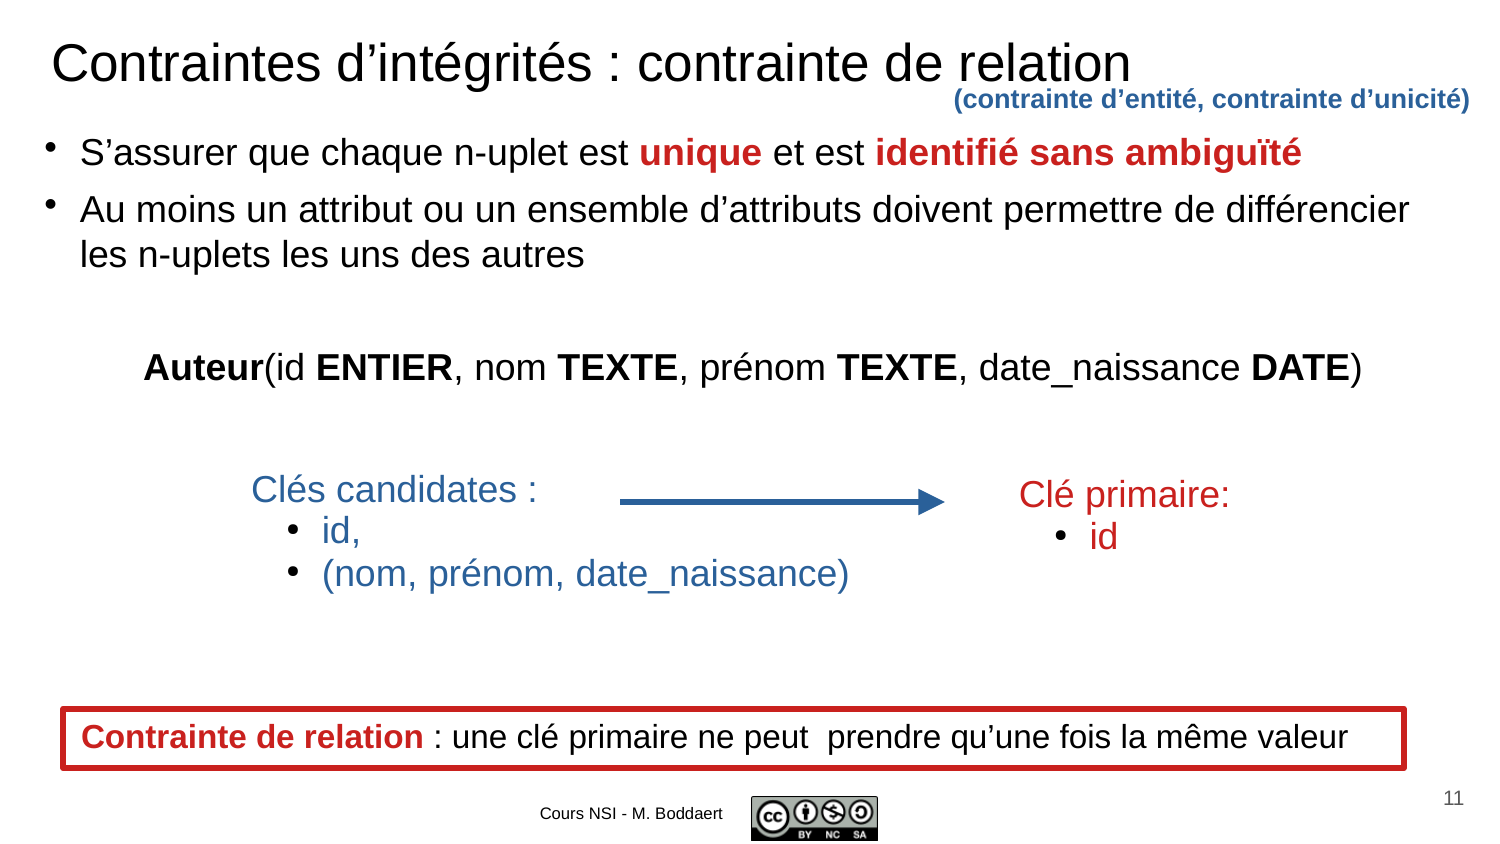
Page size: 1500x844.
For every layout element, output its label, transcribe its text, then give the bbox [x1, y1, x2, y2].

picture [751, 796, 878, 841]
text_box Clé primaire: id [1003, 466, 1270, 612]
text_box S’assurer que chaque n-uplet est unique et est identifié sans ambiguïté Au moins un attribut ou un ensemble d’attributs doivent permettre de différencier les n-uplets les uns des autres Auteur(id ENTIER, nom TEXTE, prénom TEXTE, date_naissance DATE) [29, 120, 1477, 760]
text_box Clés candidates : id, (nom, prénom, date_naissance) [236, 460, 975, 607]
text_box (contrainte d’entité, contrainte d’unicité) [938, 76, 1500, 123]
title Contraintes d’intégrités : contrainte de relation [51, 13, 1449, 108]
slide_number <numéro> [1389, 764, 1480, 830]
text_box Contrainte de relation : une clé primaire ne peut prendre qu’une fois la même valeur [63, 708, 1404, 769]
